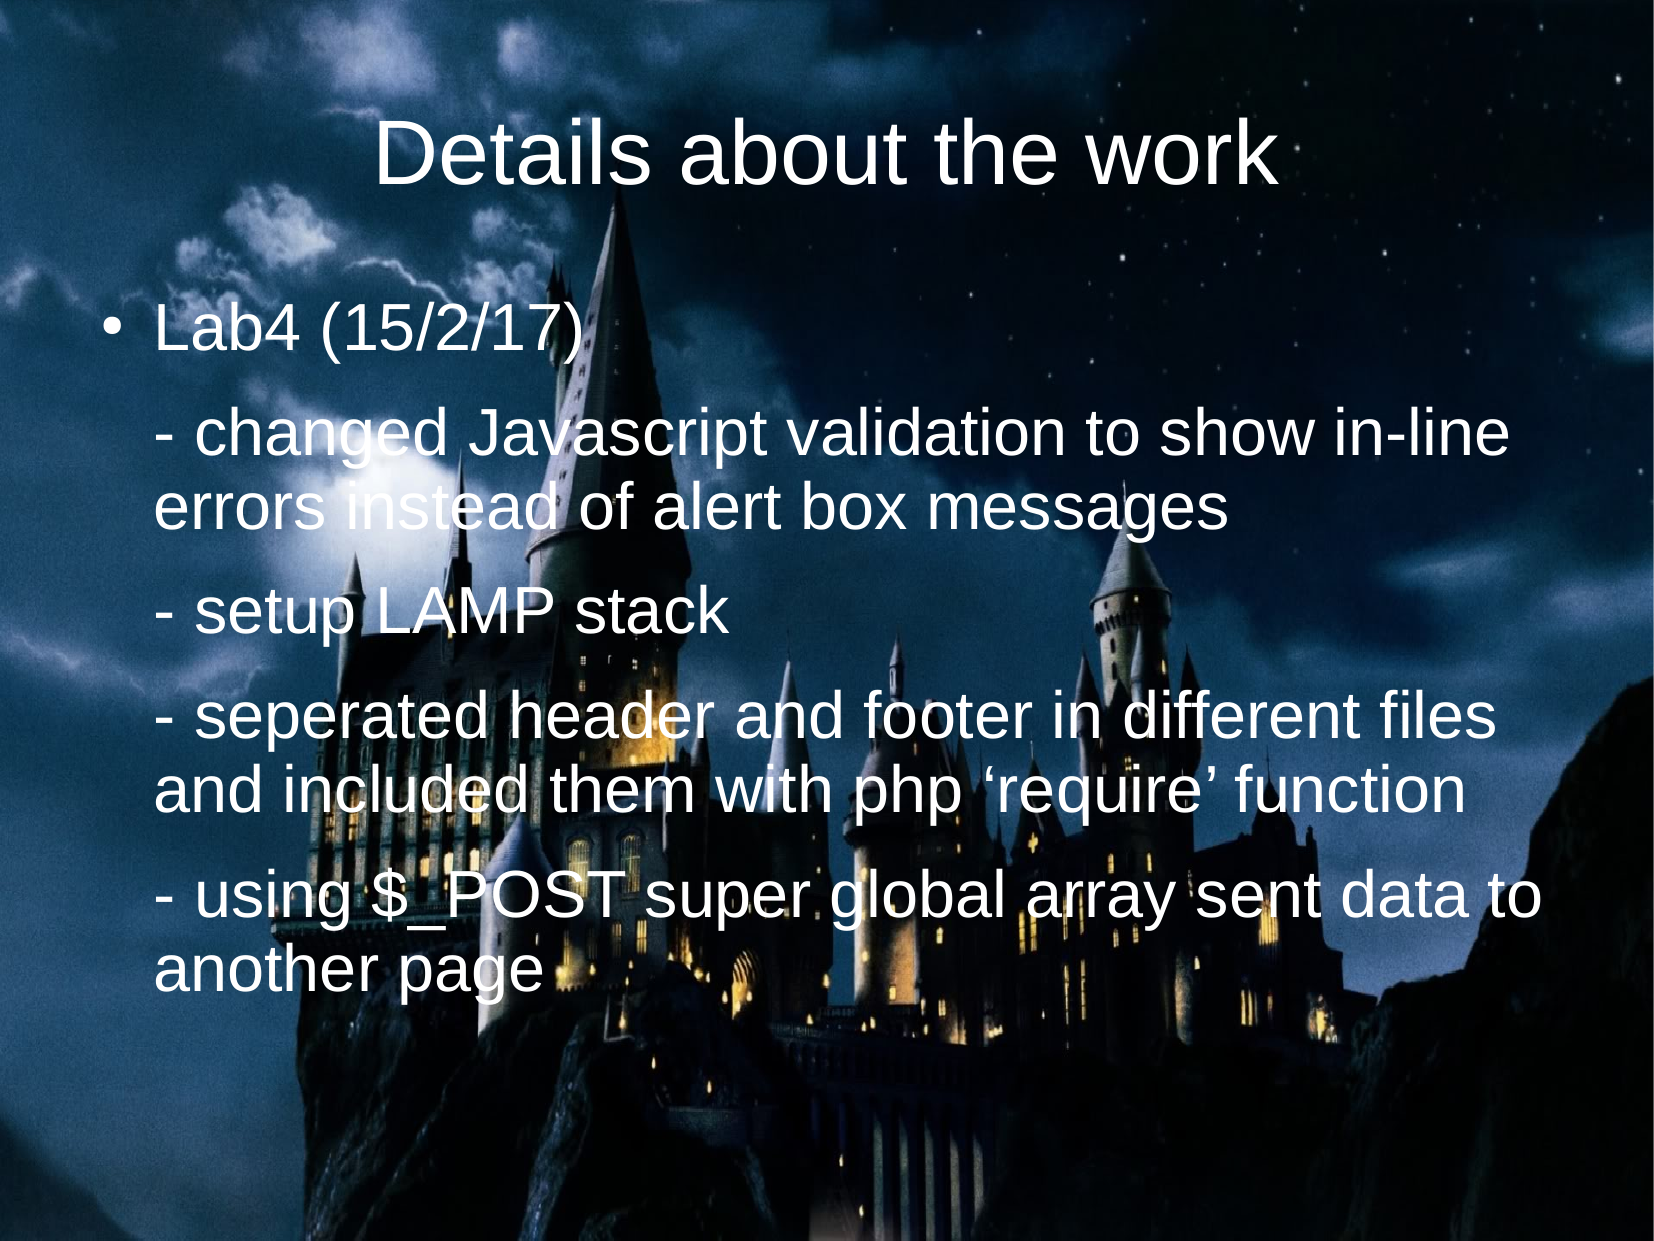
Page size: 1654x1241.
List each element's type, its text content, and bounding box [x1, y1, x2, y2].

list Lab4 (15/2/17) - changed Javascript validation to show in-line errors instead of alert box messages - setup LAMP stack - seperated header and footer in different files and included them with php ‘require’ function - using $_POST super global array sent data to another page [82, 290, 1571, 1010]
title Details about the work [82, 49, 1571, 257]
picture [0, 0, 1654, 1241]
